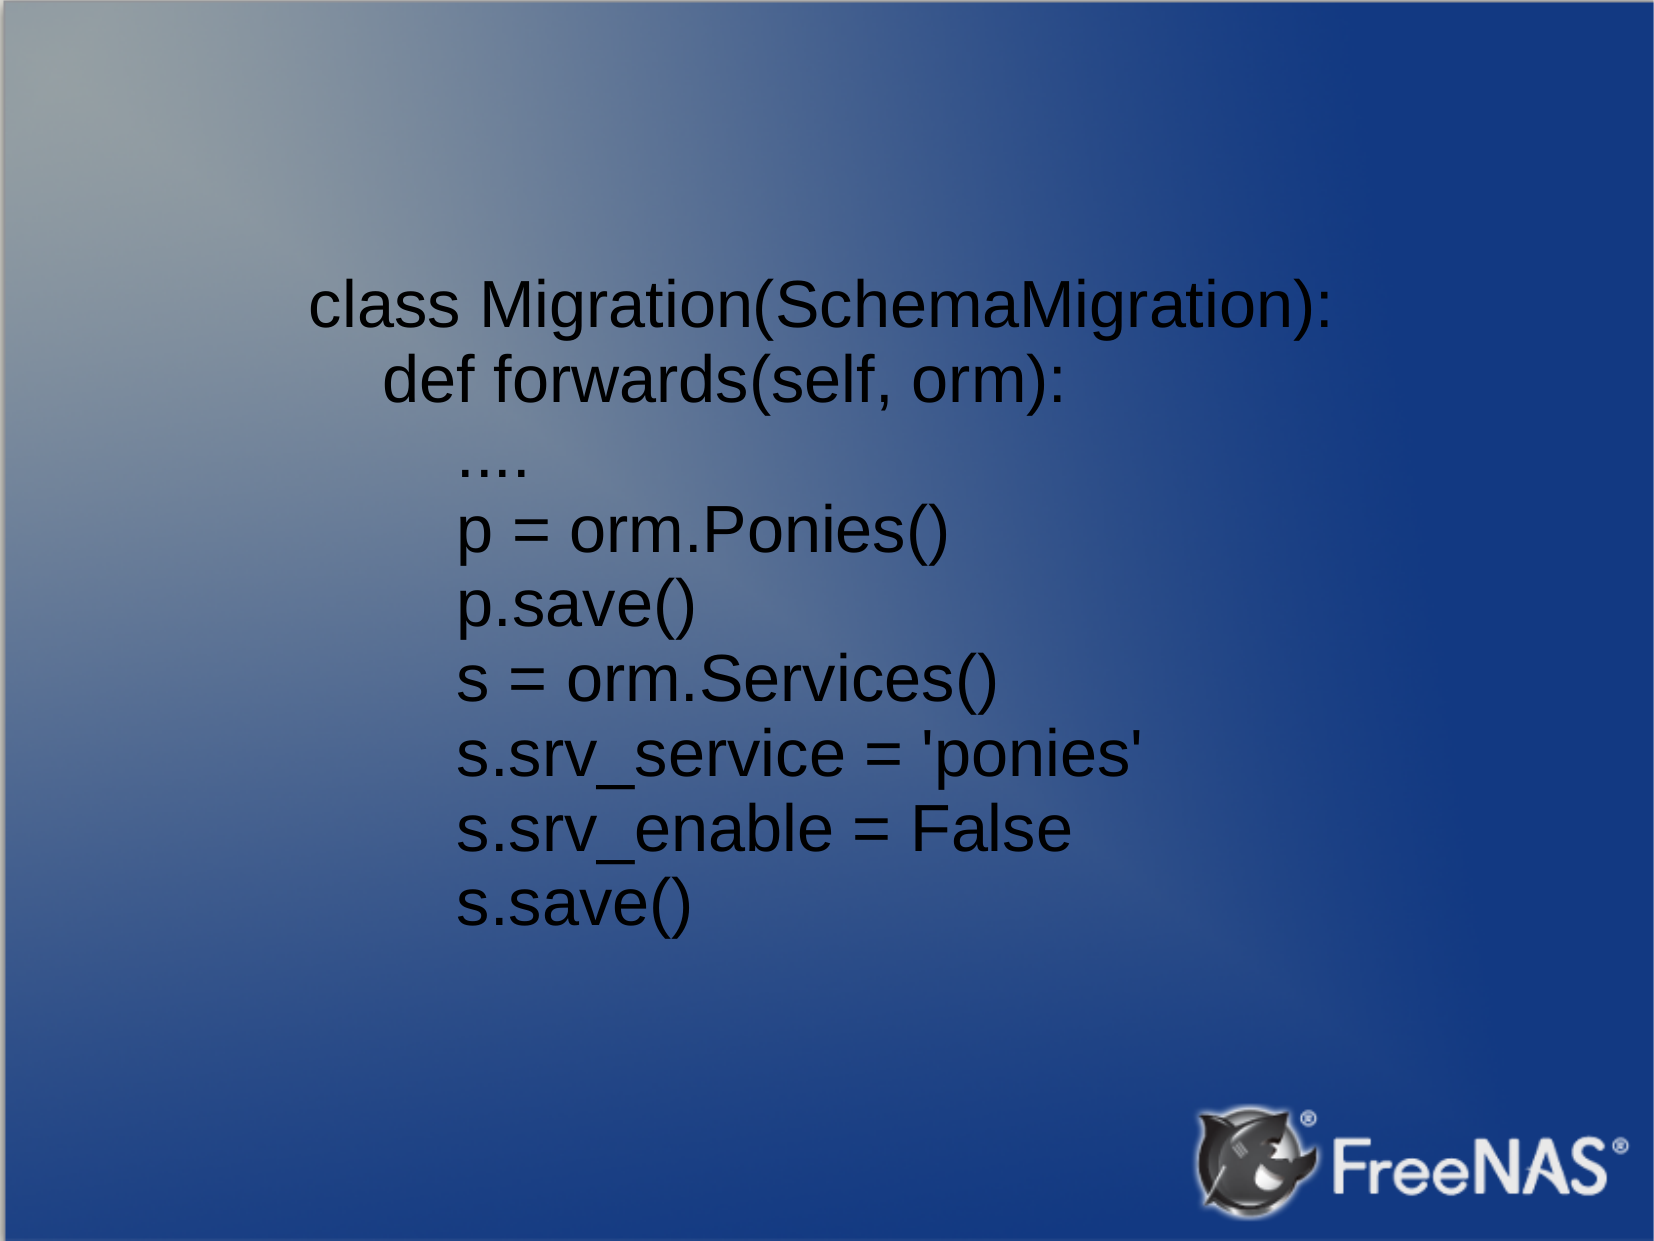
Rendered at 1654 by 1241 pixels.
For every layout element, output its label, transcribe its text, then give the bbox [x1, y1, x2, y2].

text_box class Migration(SchemaMigration): def forwards(self, orm): .... p = orm.Ponies() p.save() s = orm.Services() s.srv_service = 'ponies' s.srv_enable = False s.save() [294, 217, 1360, 1023]
picture [0, 0, 1654, 1241]
